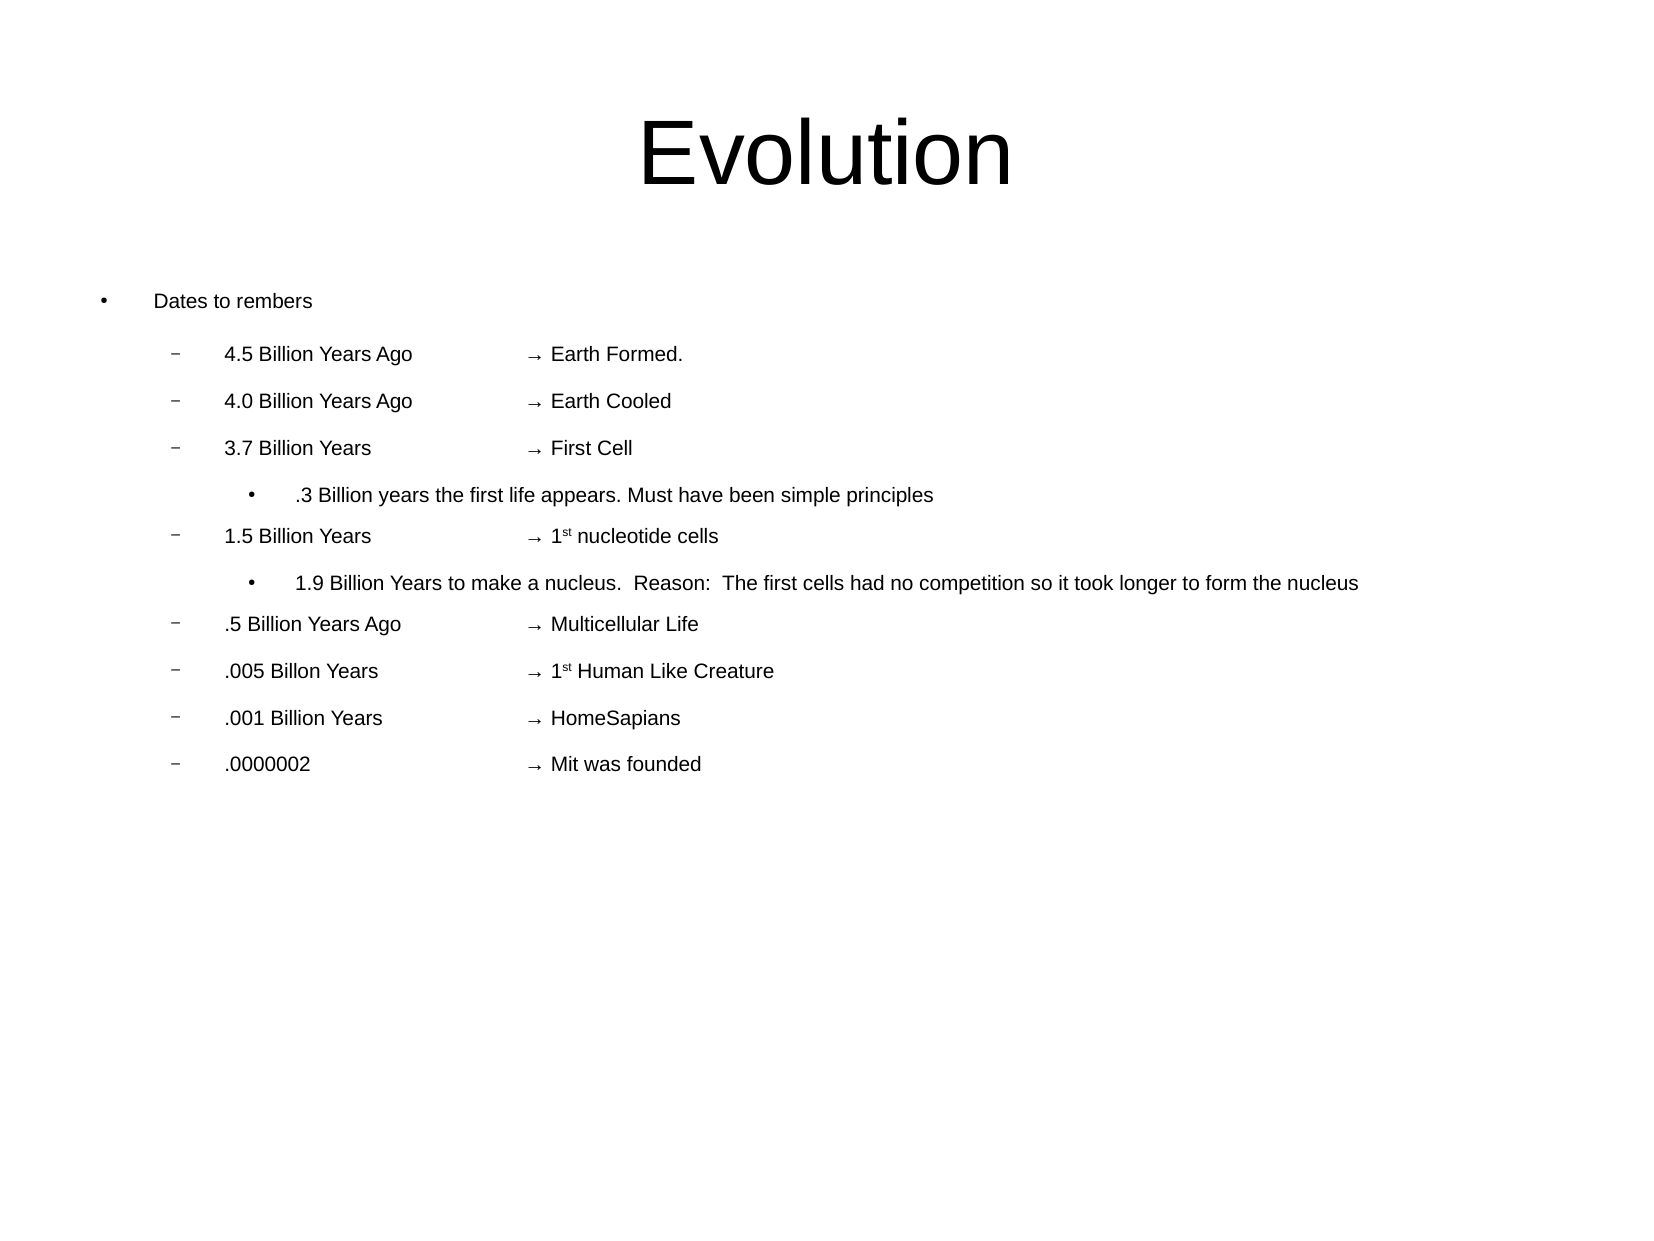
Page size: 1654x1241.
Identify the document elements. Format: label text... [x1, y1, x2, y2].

list Dates to rembers 4.5 Billion Years Ago → Earth Formed. 4.0 Billion Years Ago → Earth Cooled 3.7 Billion Years → First Cell .3 Billion years the first life appears. Must have been simple principles 1.5 Billion Years → 1st nucleotide cells 1.9 Billion Years to make a nucleus. Reason: The first cells had no competition so it took longer to form the nucleus .5 Billion Years Ago → Multicellular Life .005 Billon Years → 1st Human Like Creature .001 Billion Years → HomeSapians .0000002 → Mit was founded [82, 290, 1571, 1010]
title Evolution [82, 49, 1571, 257]
